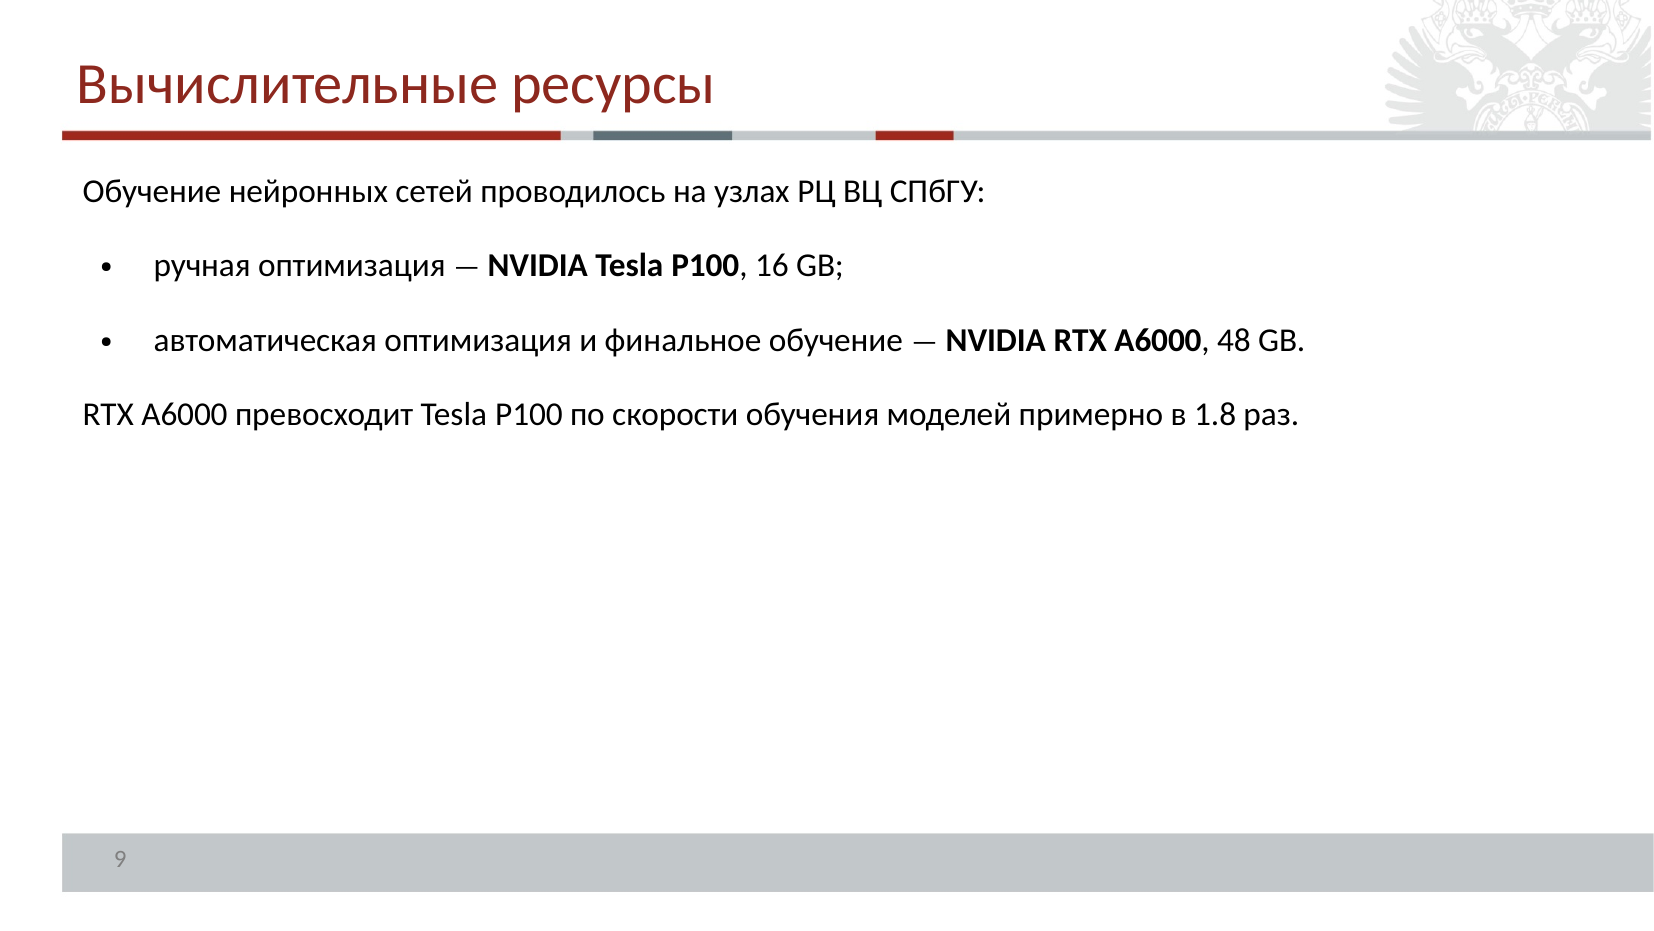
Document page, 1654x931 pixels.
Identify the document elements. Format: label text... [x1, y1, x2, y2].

title Вычислительные ресурсы [76, 48, 1565, 130]
picture [0, 0, 1654, 931]
list Обучение нейронных сетей проводилось на узлах РЦ ВЦ СПбГУ: ручная оптимизация — NVIDIA Tesla P100, 16 GB; автоматическая оптимизация и финальное обучение — NVIDIA RTX A6000, 48 GB. RTX A6000 превосходит Tesla P100 по скорости обучения моделей примерно в 1.8 раз. [82, 177, 1571, 798]
